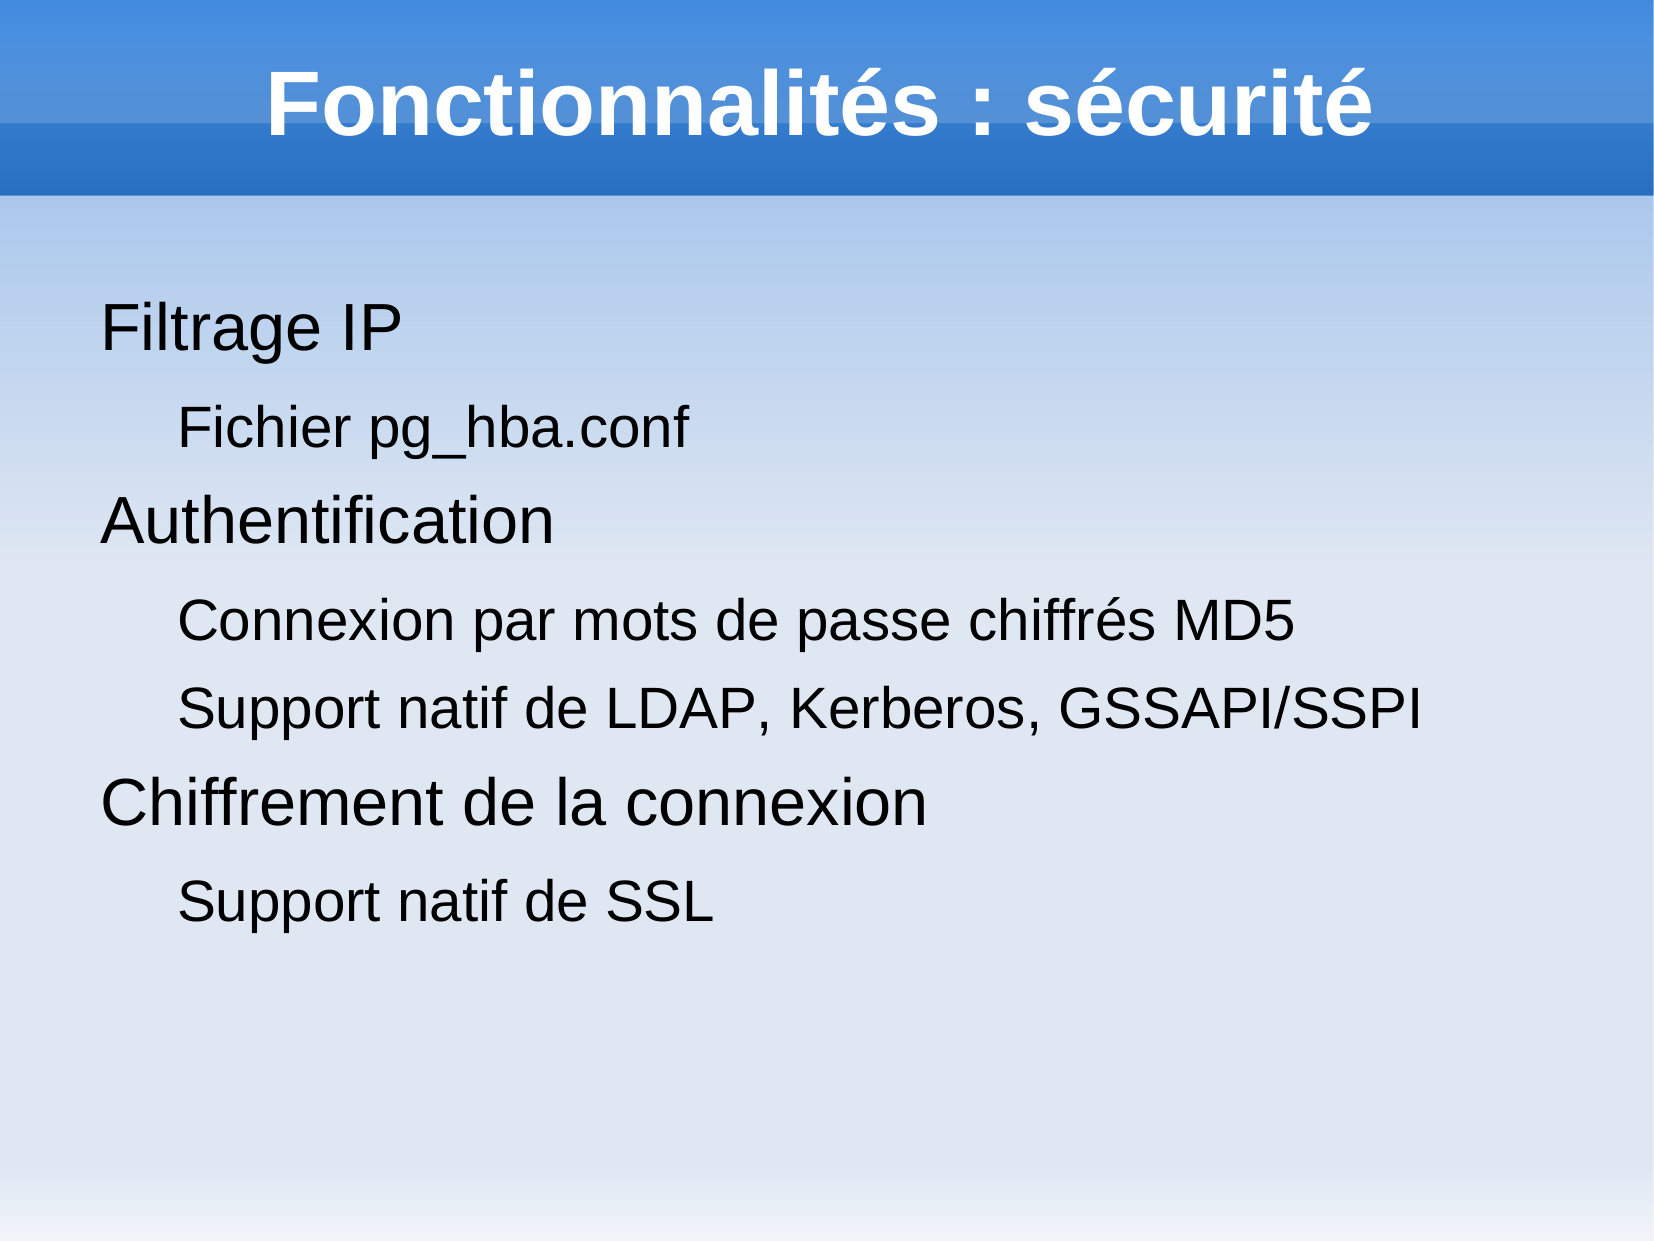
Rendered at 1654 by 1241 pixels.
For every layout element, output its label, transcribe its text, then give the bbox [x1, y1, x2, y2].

title Fonctionnalités : sécurité [76, 7, 1565, 200]
picture [0, 0, 1654, 1241]
list Filtrage IP Fichier pg_hba.conf Authentification Connexion par mots de passe chiffrés MD5 Support natif de LDAP, Kerberos, GSSAPI/SSPI Chiffrement de la connexion Support natif de SSL [82, 290, 1571, 1094]
